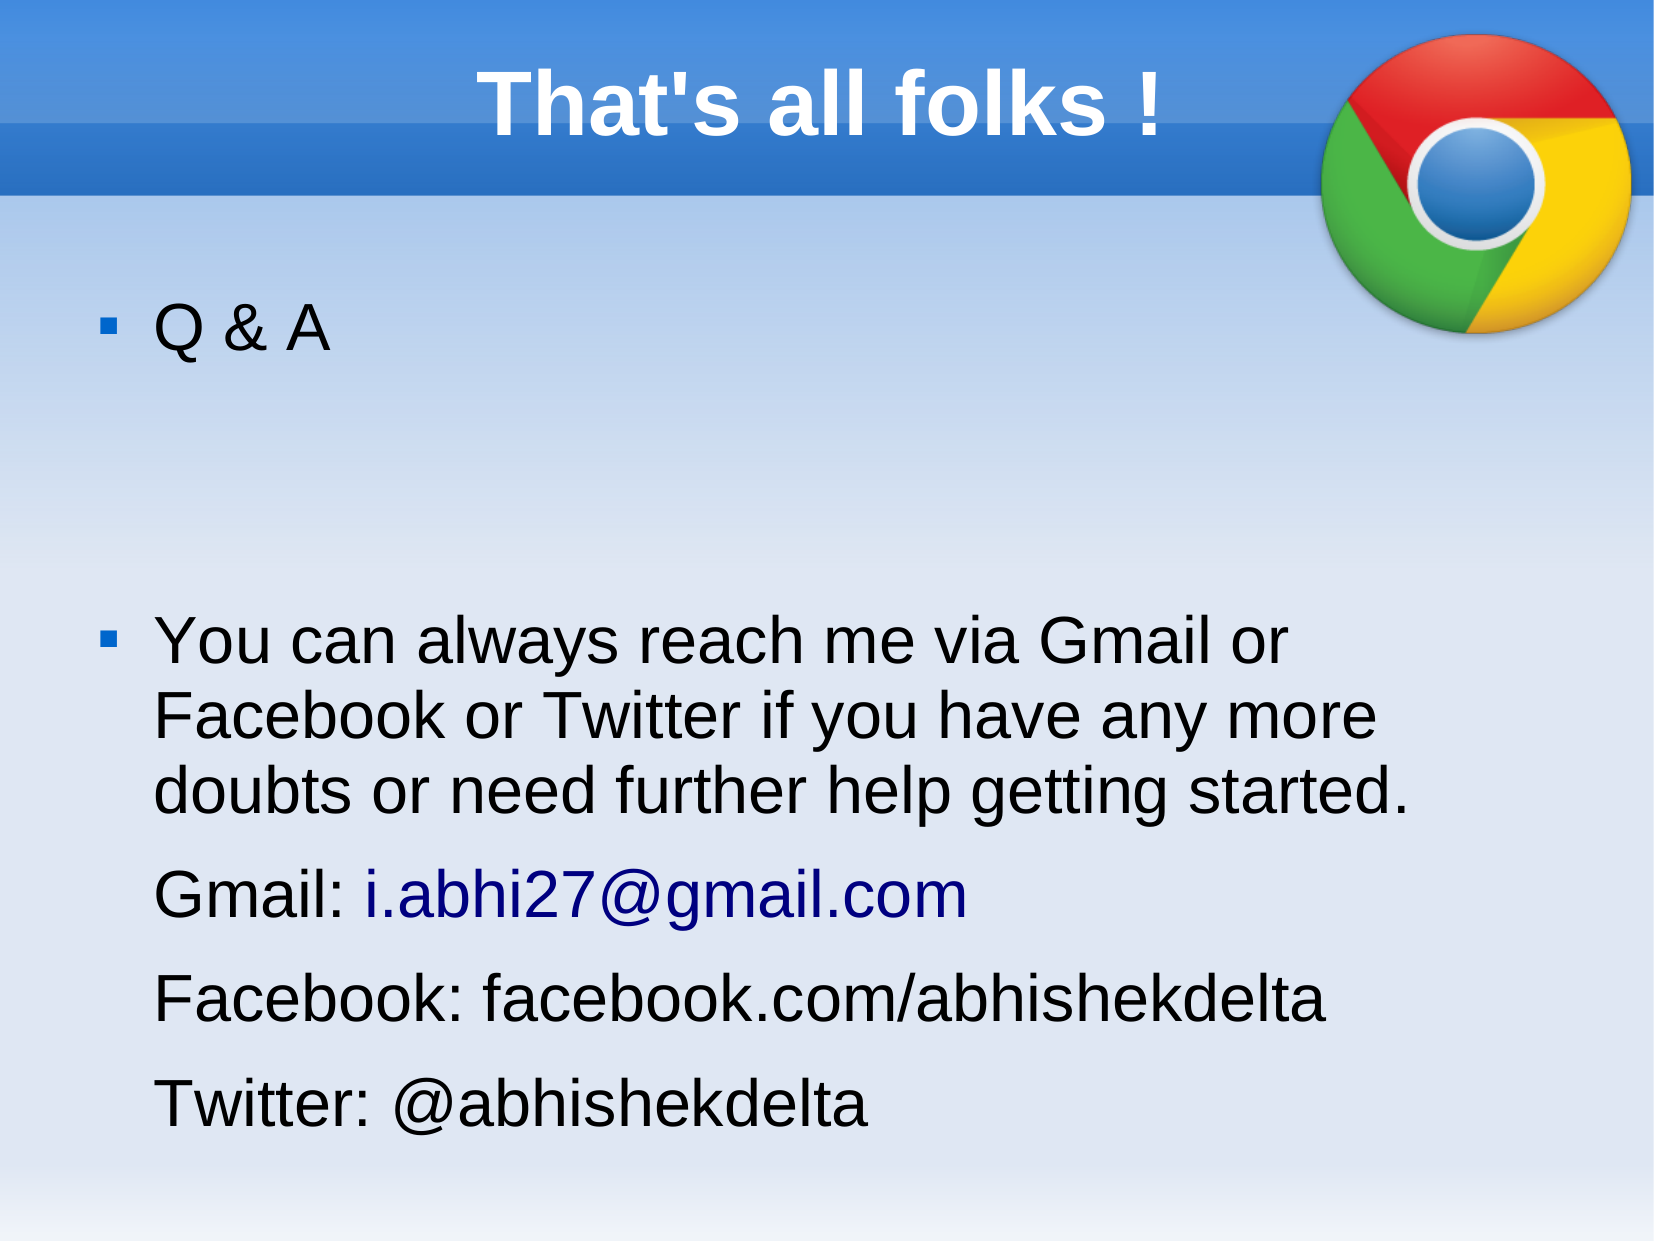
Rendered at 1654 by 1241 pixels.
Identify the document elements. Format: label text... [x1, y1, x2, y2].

picture [0, 0, 1654, 1241]
list Q & A You can always reach me via Gmail or Facebook or Twitter if you have any more doubts or need further help getting started. Gmail: i.abhi27@gmail.com Facebook: facebook.com/abhishekdelta Twitter: @abhishekdelta [82, 290, 1571, 1141]
title That's all folks ! [76, 0, 1565, 208]
